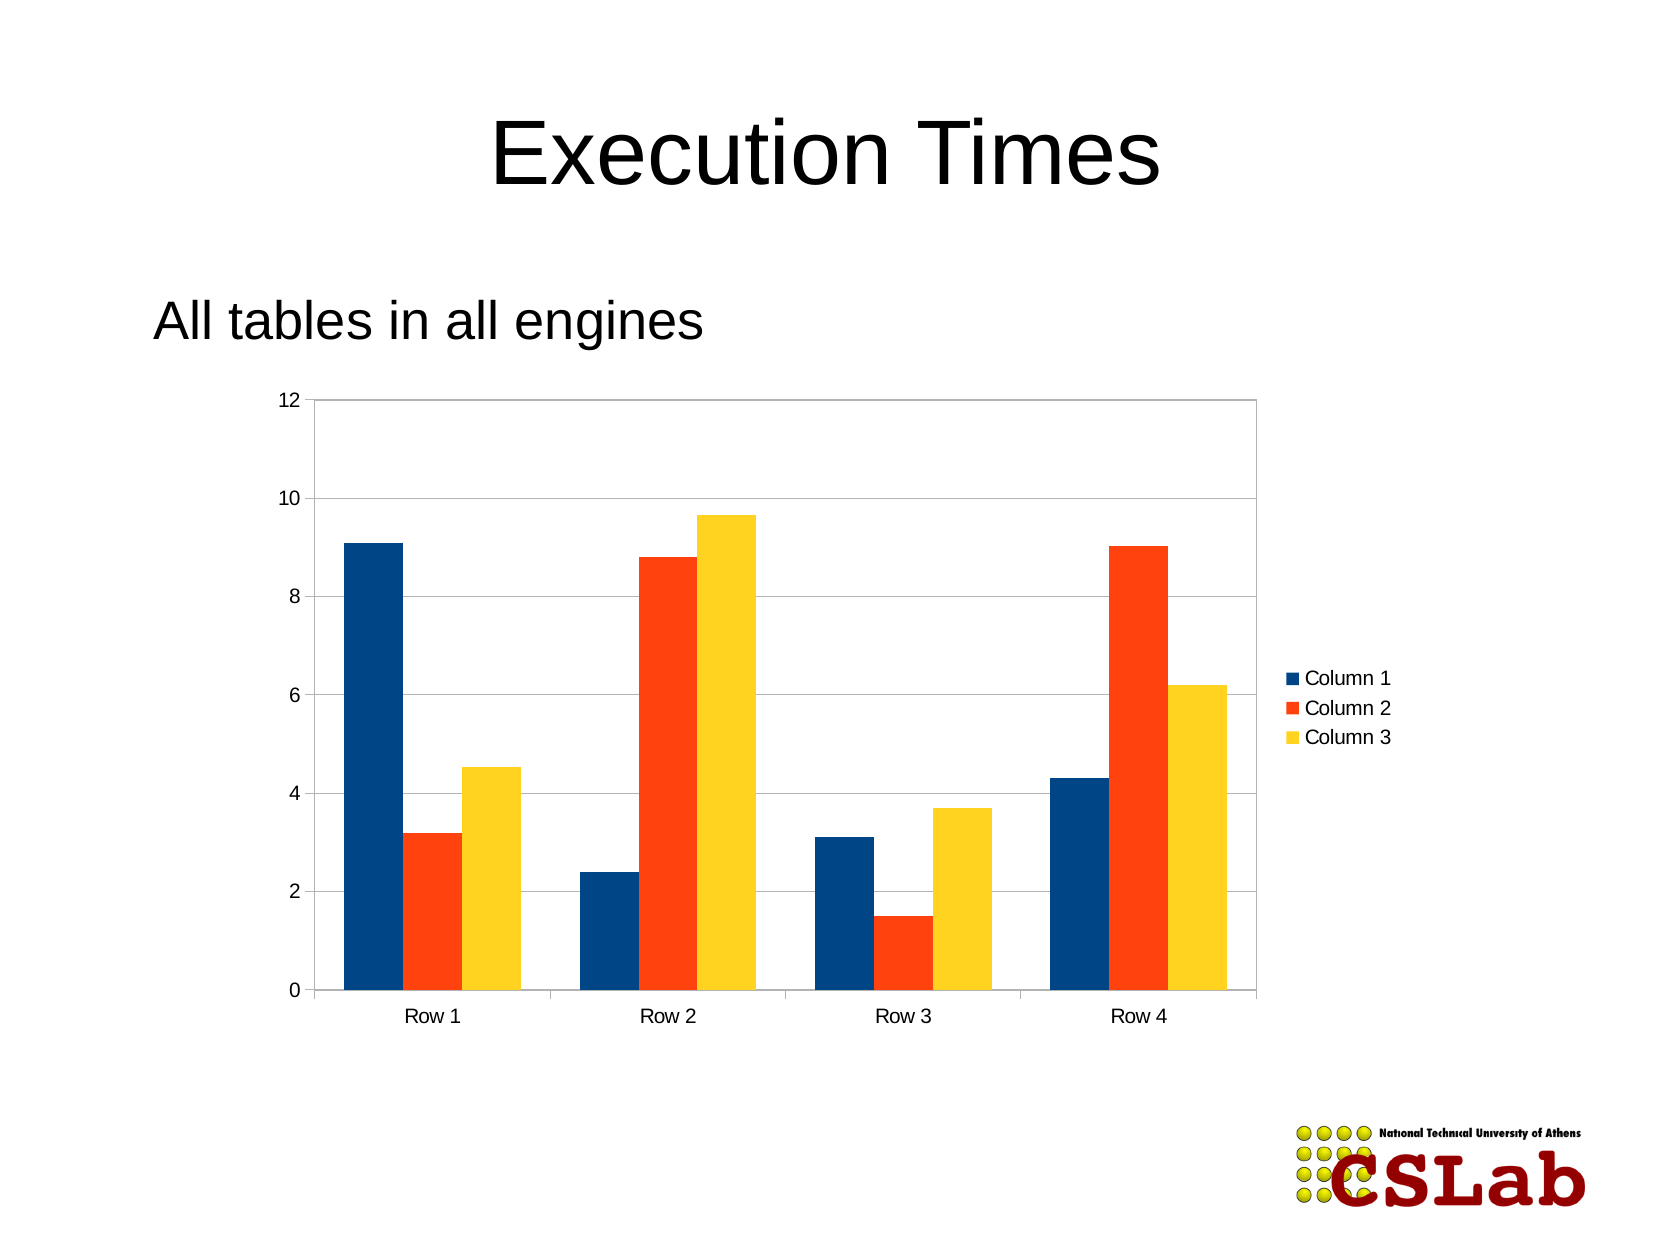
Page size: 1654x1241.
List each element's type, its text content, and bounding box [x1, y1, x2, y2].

picture [1290, 1123, 1591, 1216]
chart [255, 375, 1411, 1042]
title Execution Times [82, 49, 1571, 257]
list All tables in all engines [82, 290, 1571, 1109]
